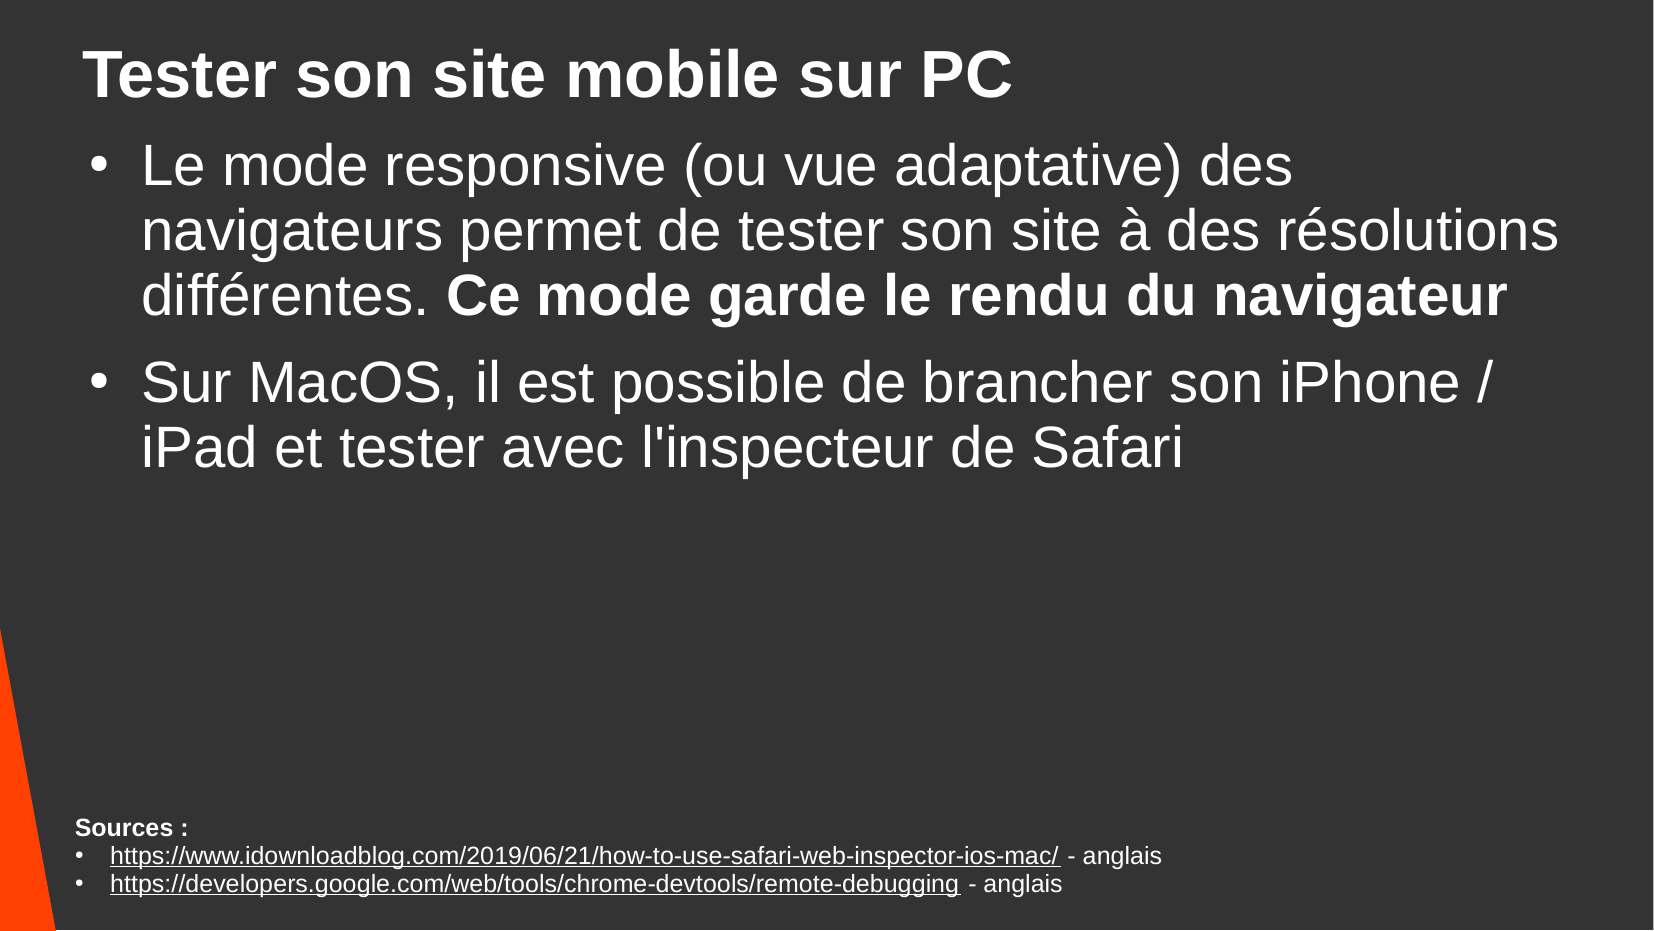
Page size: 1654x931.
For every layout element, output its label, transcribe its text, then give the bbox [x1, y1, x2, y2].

title Tester son site mobile sur PC [82, 37, 1571, 112]
text_box [0, 628, 56, 931]
list Le mode responsive (ou vue adaptative) des navigateurs permet de tester son site à des résolutions différentes. Ce mode garde le rendu du navigateur Sur MacOS, il est possible de brancher son iPhone / iPad et tester avec l'inspecteur de Safari [70, 132, 1605, 718]
text_box Sources : https://www.idownloadblog.com/2019/06/21/how-to-use-safari-web-inspector-ios-mac/ - anglais https://developers.google.com/web/tools/chrome-devtools/remote-debugging - anglais [60, 806, 1654, 905]
